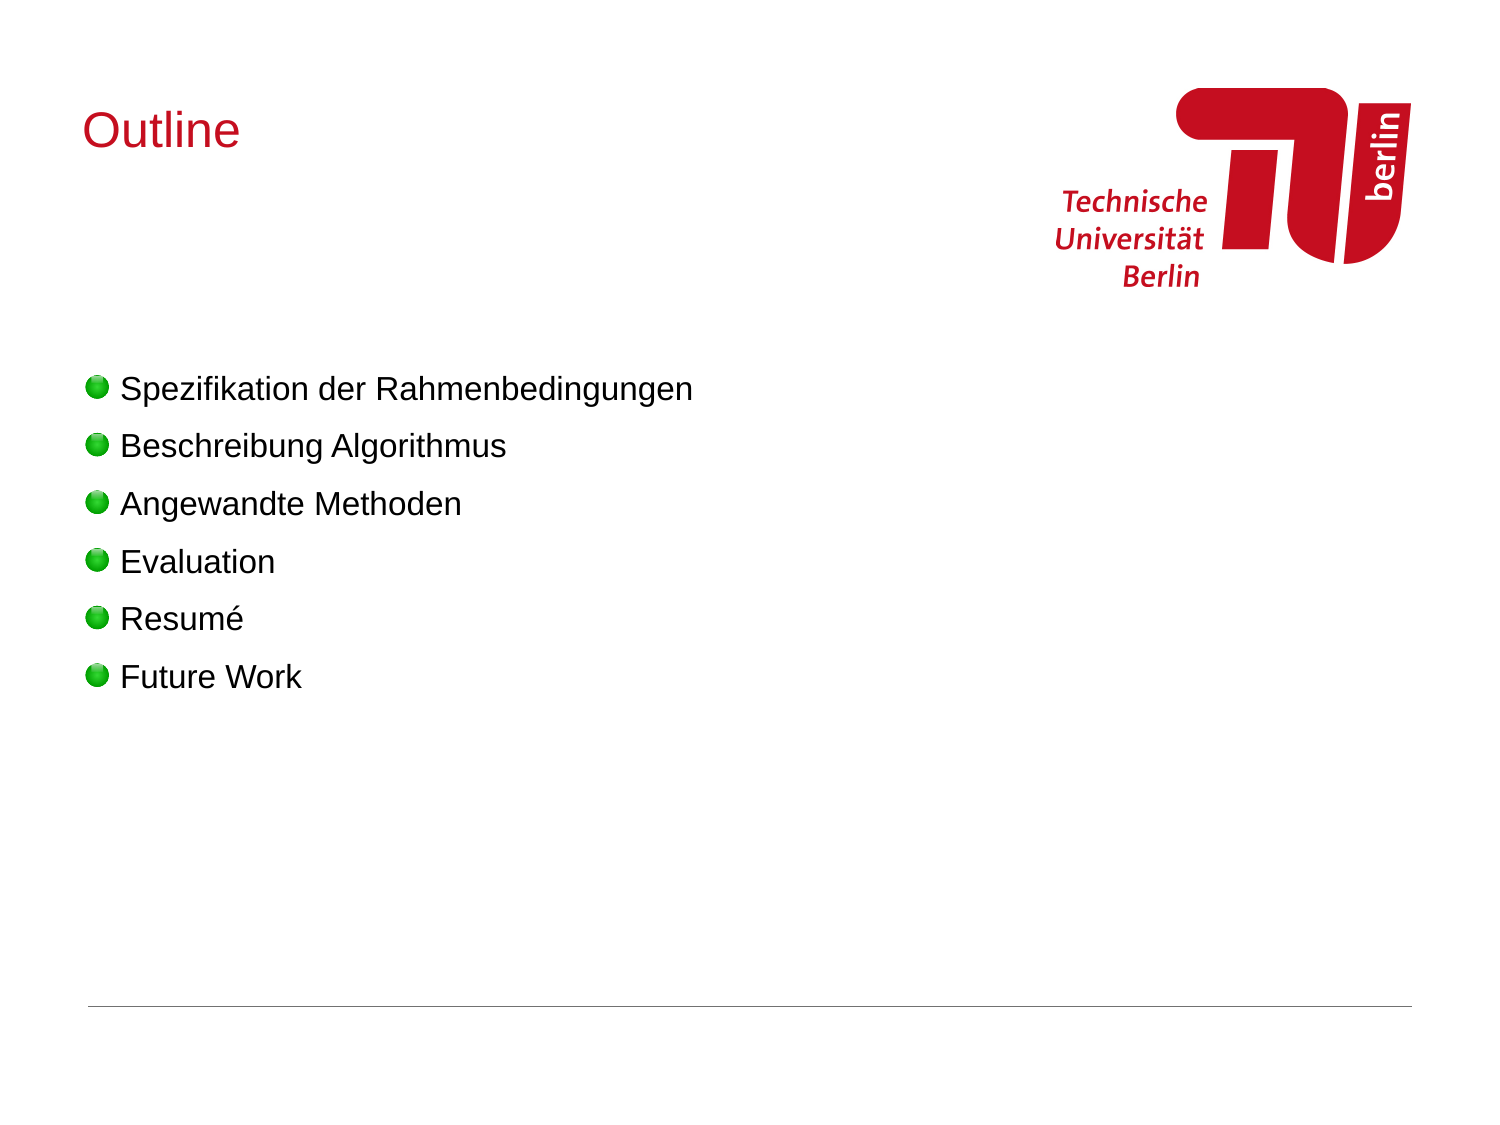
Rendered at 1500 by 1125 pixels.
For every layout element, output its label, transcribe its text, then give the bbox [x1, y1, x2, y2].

title Outline [82, 94, 1028, 158]
list Spezifikation der Rahmenbedingungen Beschreibung Algorithmus Angewandte Methoden Evaluation Resumé Future Work [84, 361, 1408, 982]
picture [1056, 88, 1411, 287]
